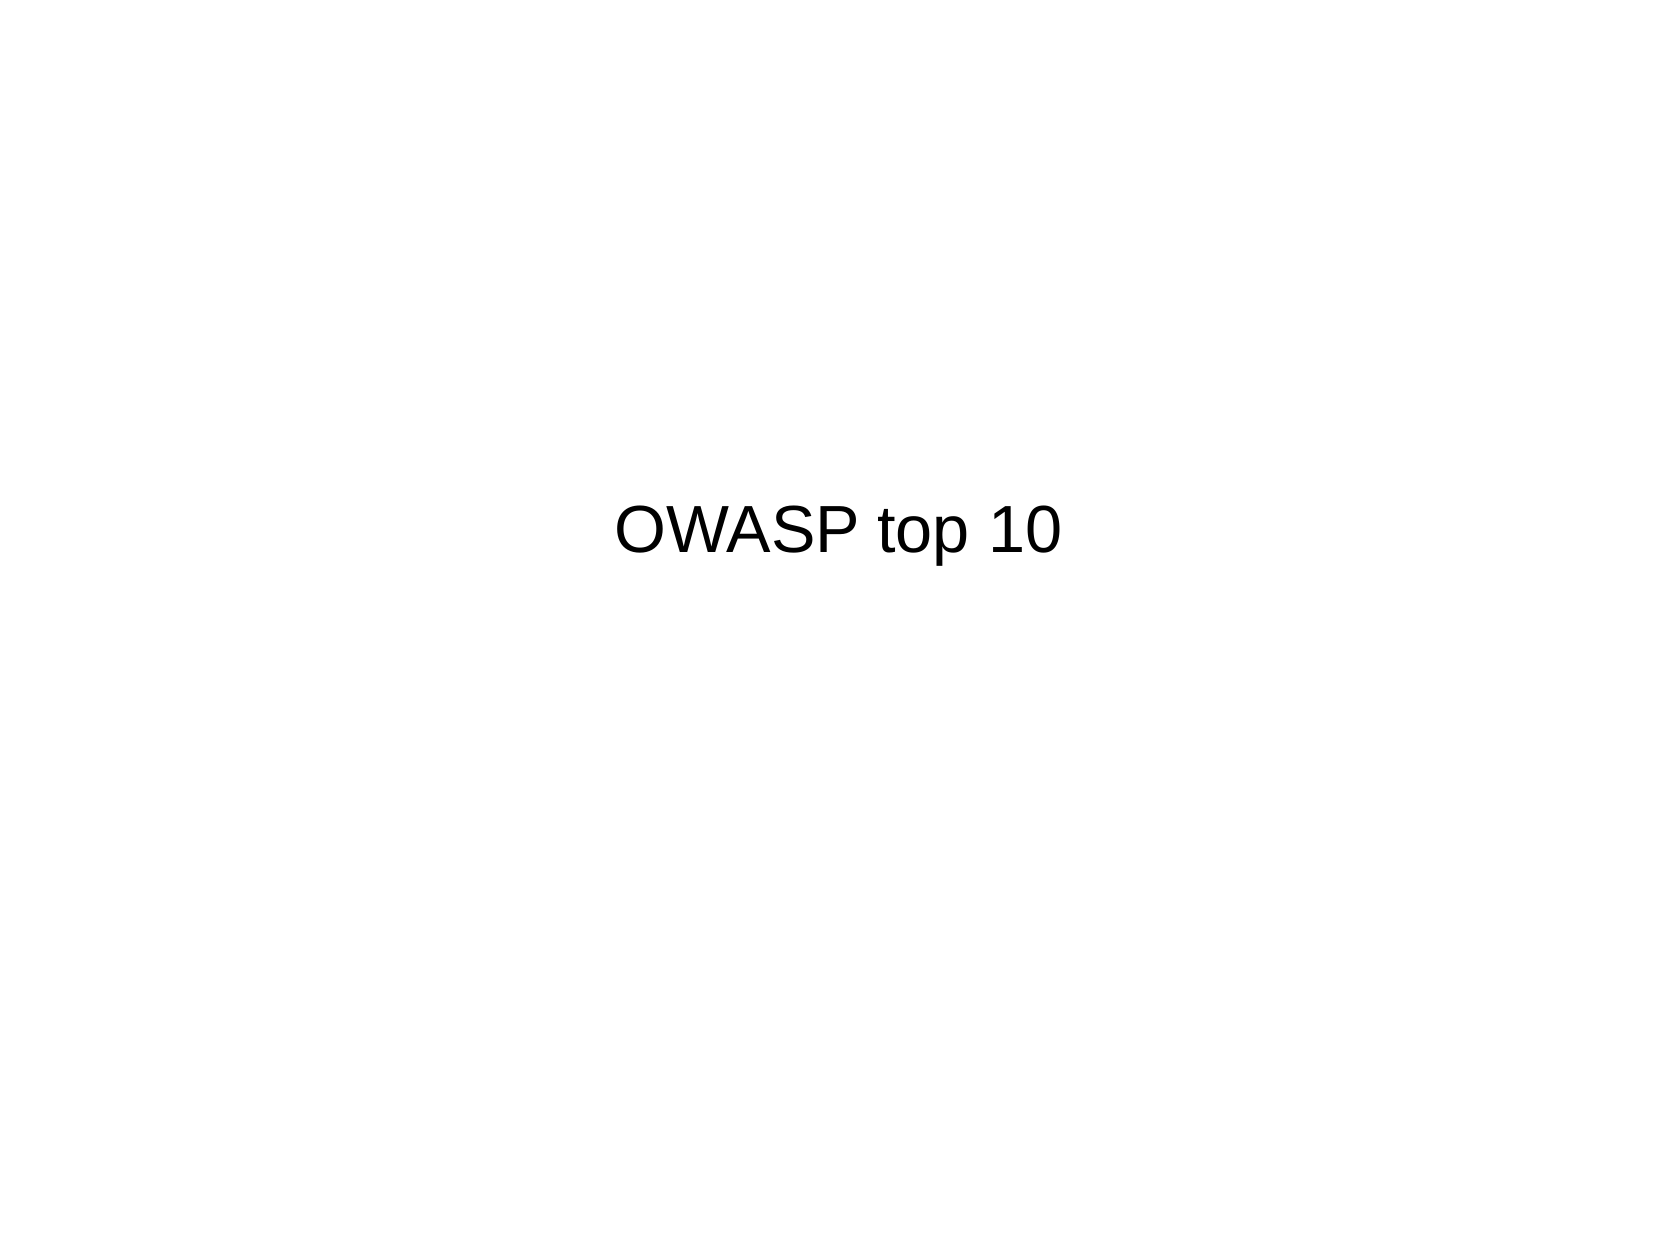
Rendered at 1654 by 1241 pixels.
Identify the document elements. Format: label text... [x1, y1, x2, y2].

subtitle OWASP top 10 [82, 49, 1571, 1010]
